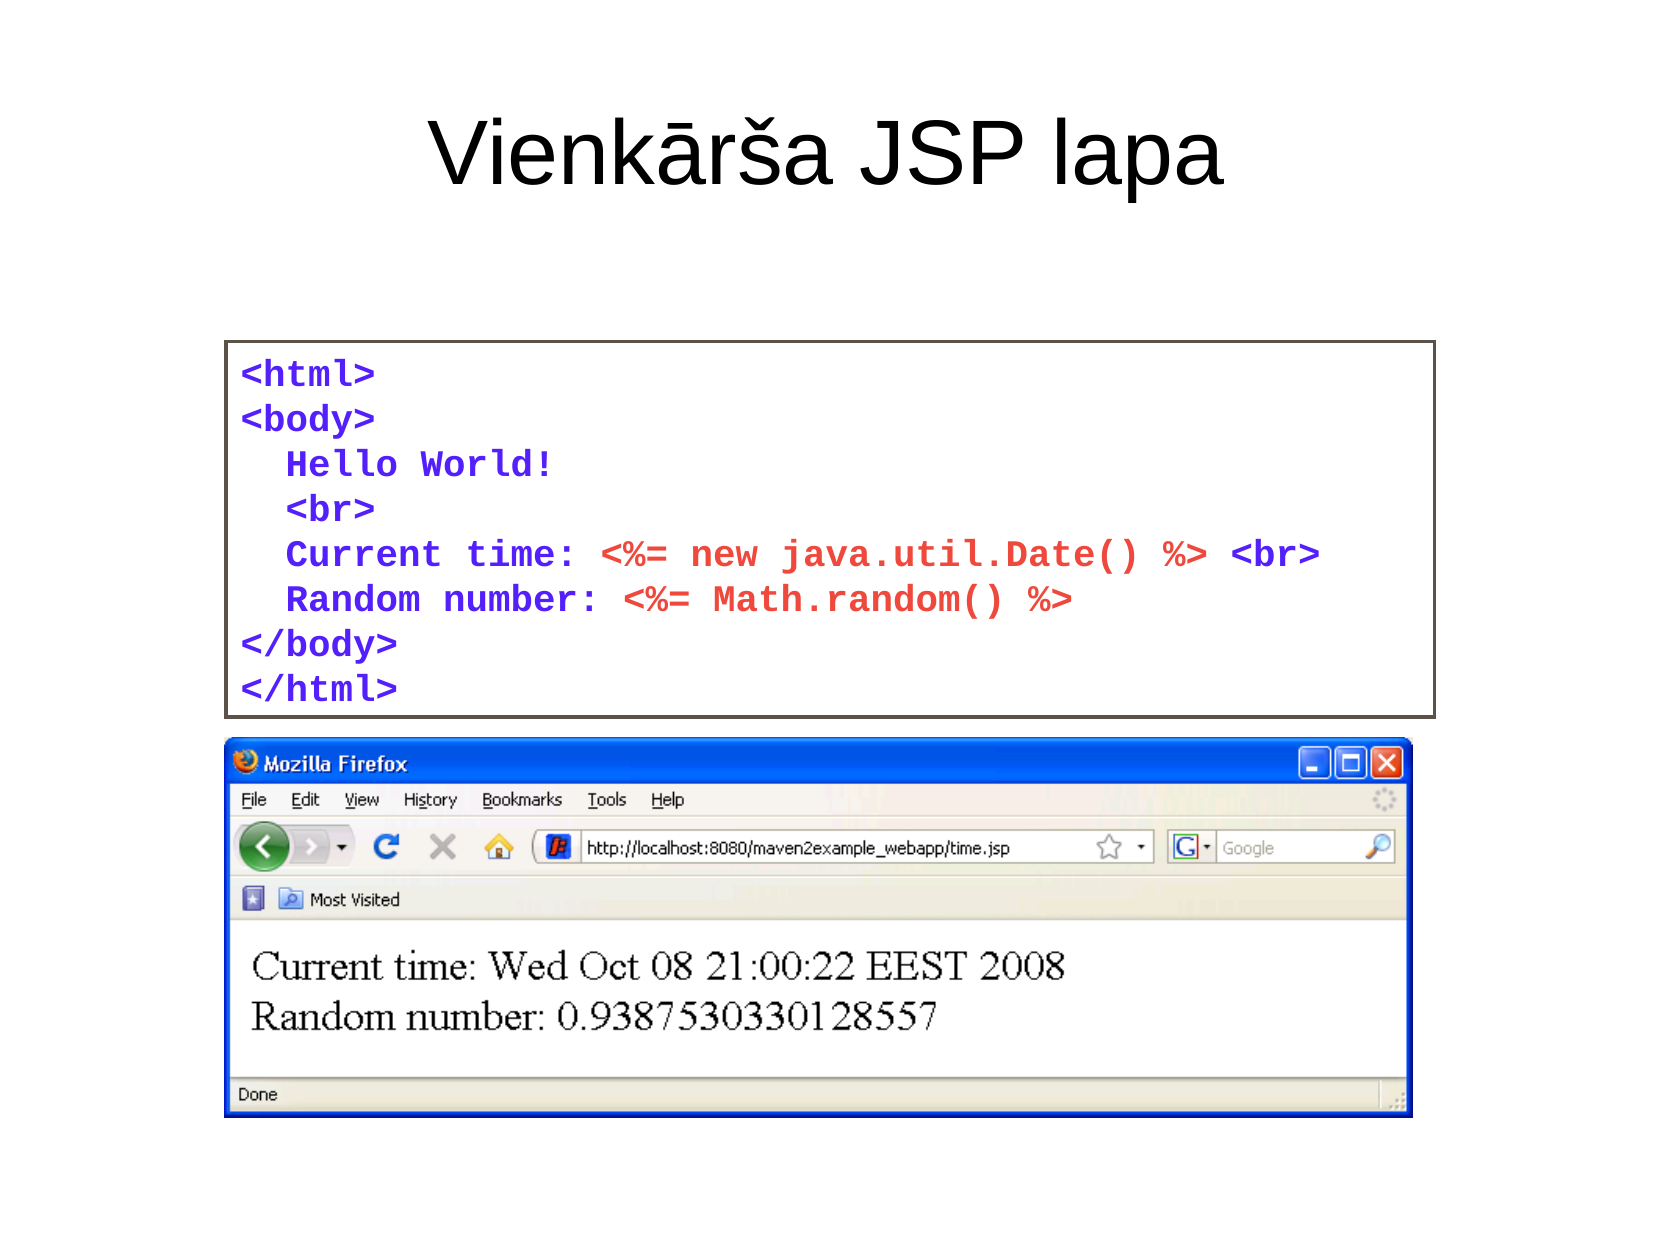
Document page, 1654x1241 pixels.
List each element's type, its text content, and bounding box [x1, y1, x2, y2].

title Vienkārša JSP lapa [82, 49, 1571, 257]
text_box <html> <body> Hello World! <br> Current time: <%= new java.util.Date() %> <br> Random number: <%= Math.random() %> </body> </html> [225, 341, 1435, 717]
picture [224, 737, 1413, 1118]
